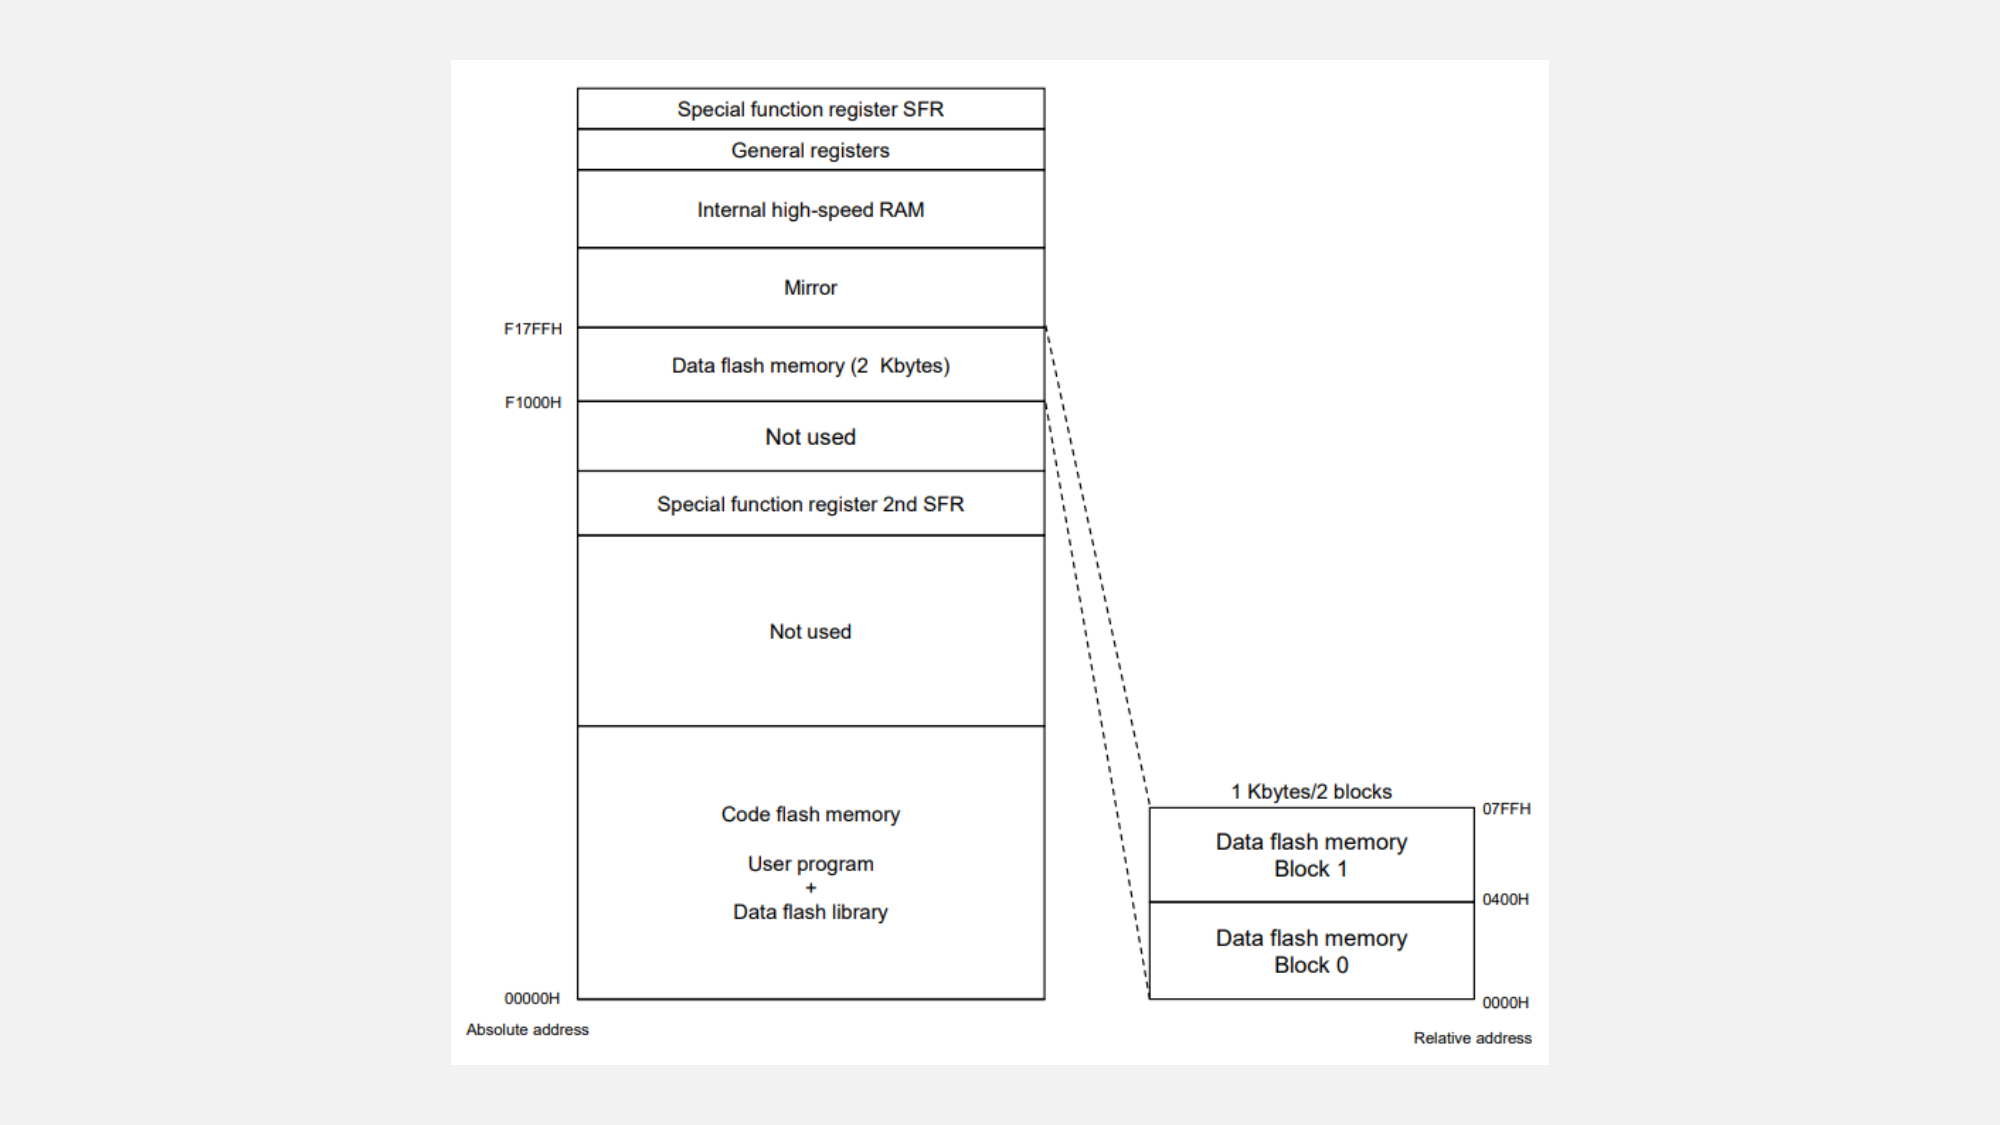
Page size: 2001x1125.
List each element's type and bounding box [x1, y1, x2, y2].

picture [451, 60, 1549, 1065]
